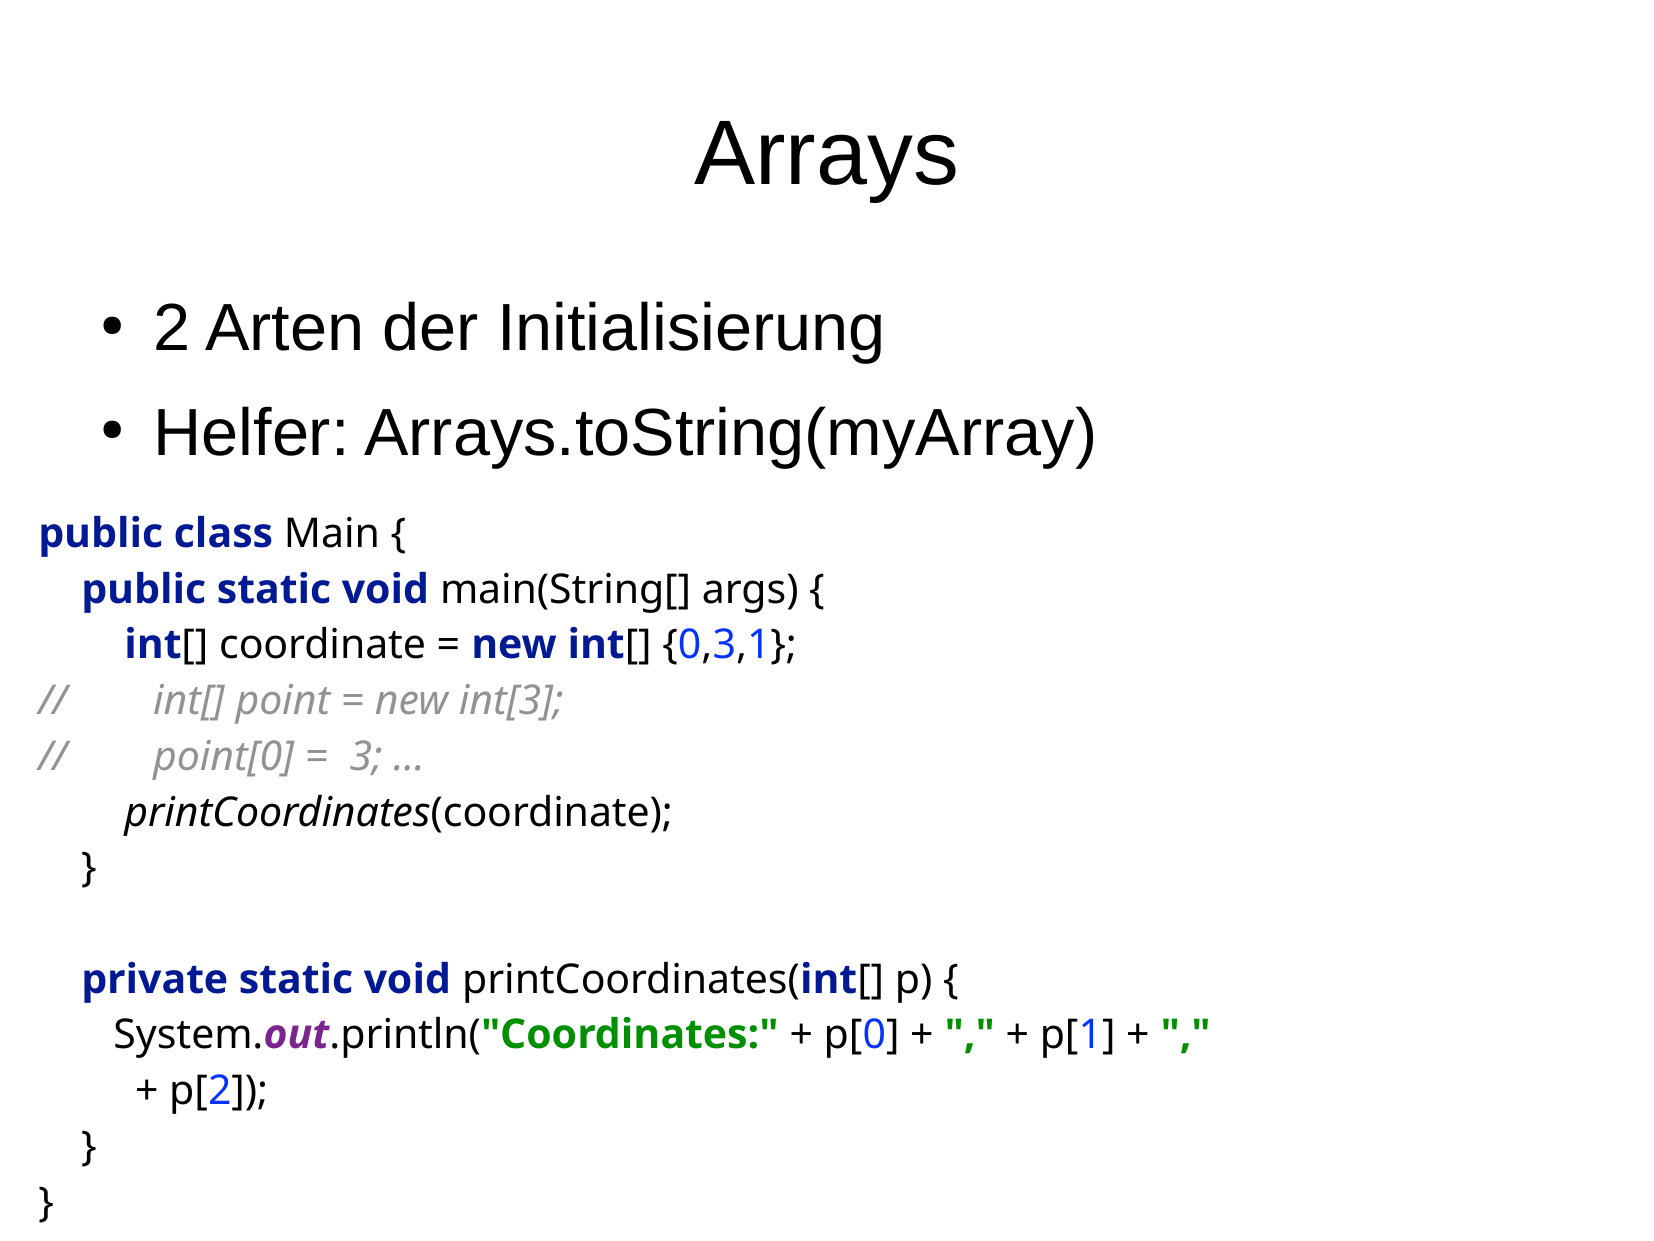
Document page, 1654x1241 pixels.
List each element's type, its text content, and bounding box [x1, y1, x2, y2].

list 2 Arten der Initialisierung Helfer: Arrays.toString(myArray) [82, 290, 1571, 495]
title Arrays [82, 49, 1571, 257]
list public class Main { public static void main(String[] args) { int[] coordinate = new int[] {0,3,1}; // int[] point = new int[3]; // point[0] = 3; ... printCoordinates(coordinate); } private static void printCoordinates(int[] p) { System.out.println("Coordinates:" + p[0] + "," + p[1] + "," + p[2]); } } [30, 495, 1654, 1237]
